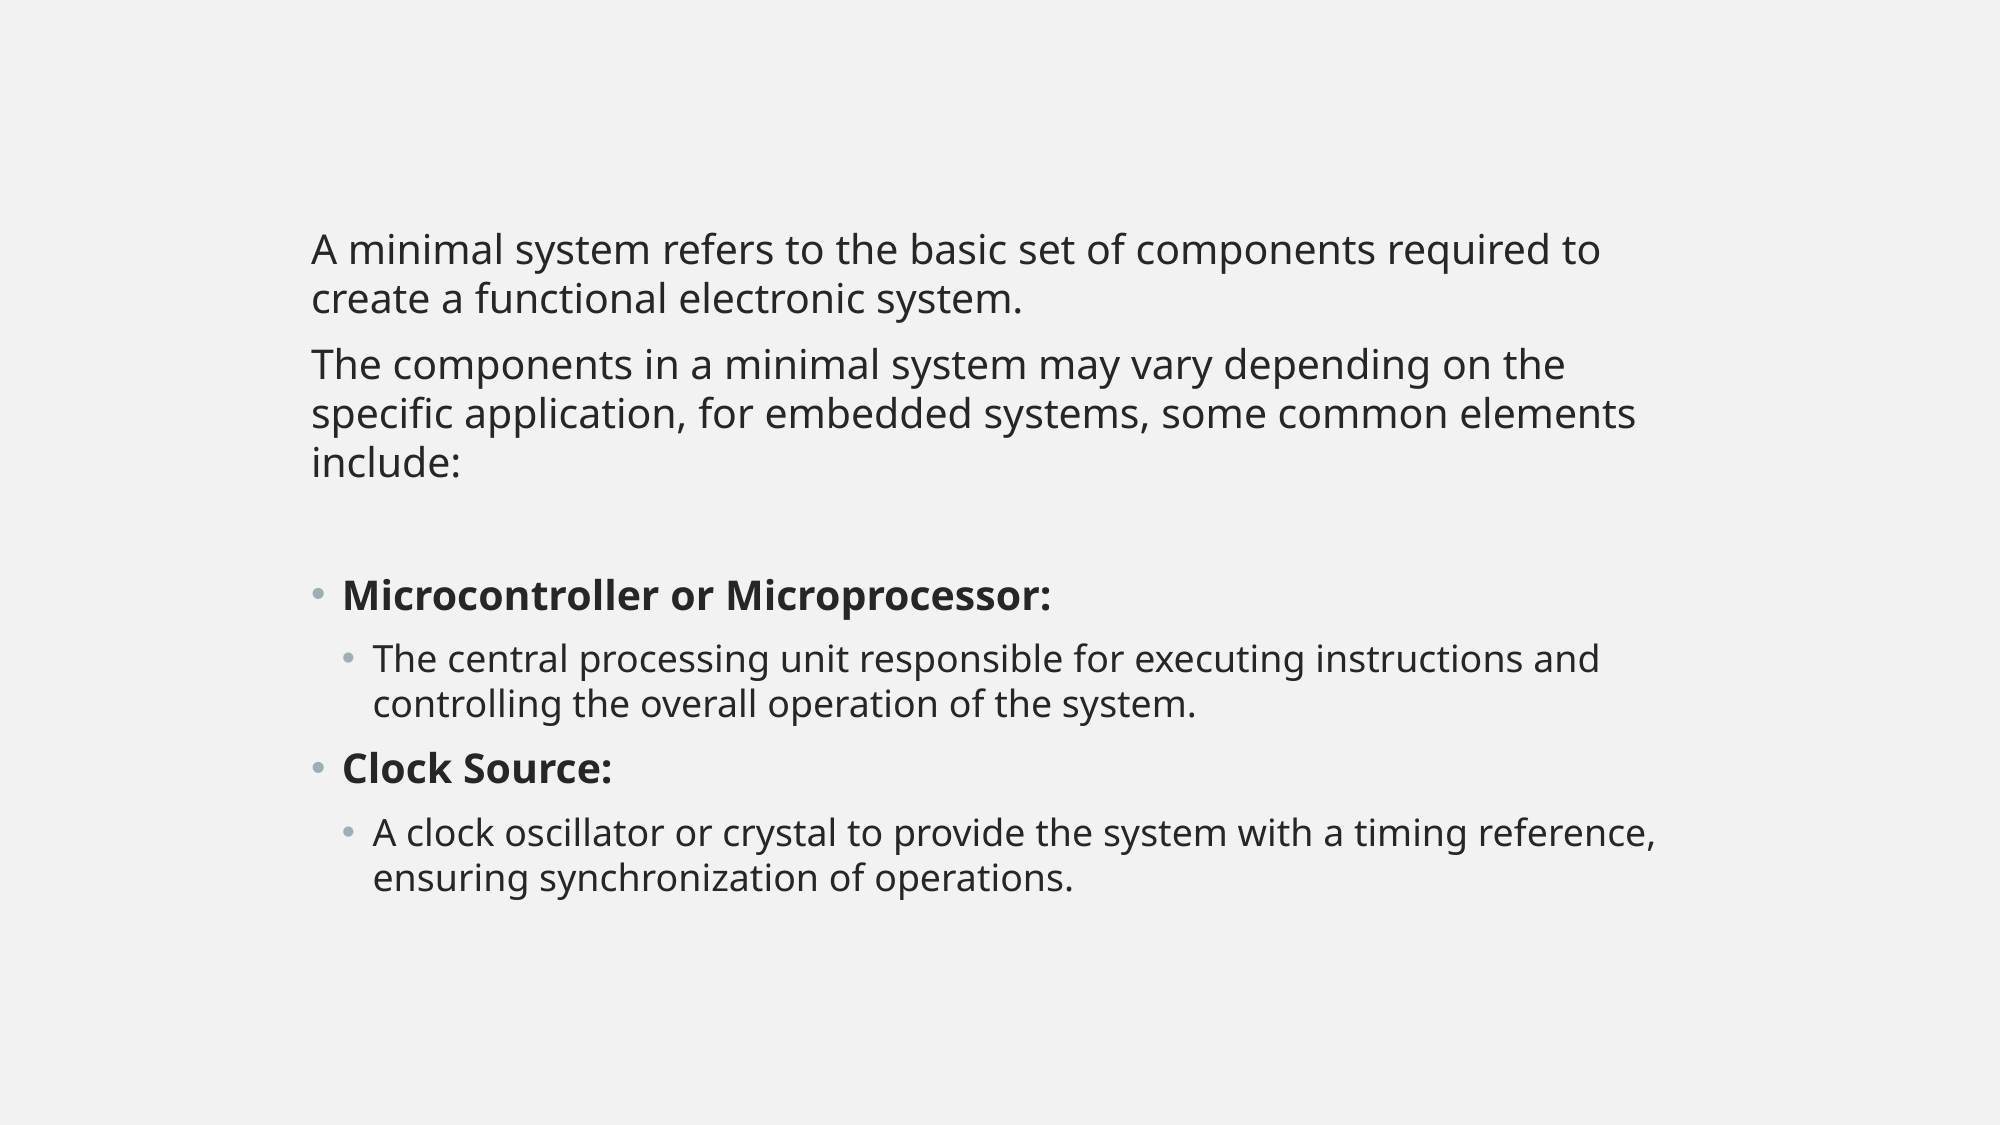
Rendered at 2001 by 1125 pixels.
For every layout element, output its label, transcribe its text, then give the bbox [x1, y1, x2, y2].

list A minimal system refers to the basic set of components required to create a functional electronic system. The components in a minimal system may vary depending on the specific application, for embedded systems, some common elements include: Microcontroller or Microprocessor: The central processing unit responsible for executing instructions and controlling the overall operation of the system. Clock Source: A clock oscillator or crystal to provide the system with a timing reference, ensuring synchronization of operations. [296, 215, 1704, 910]
